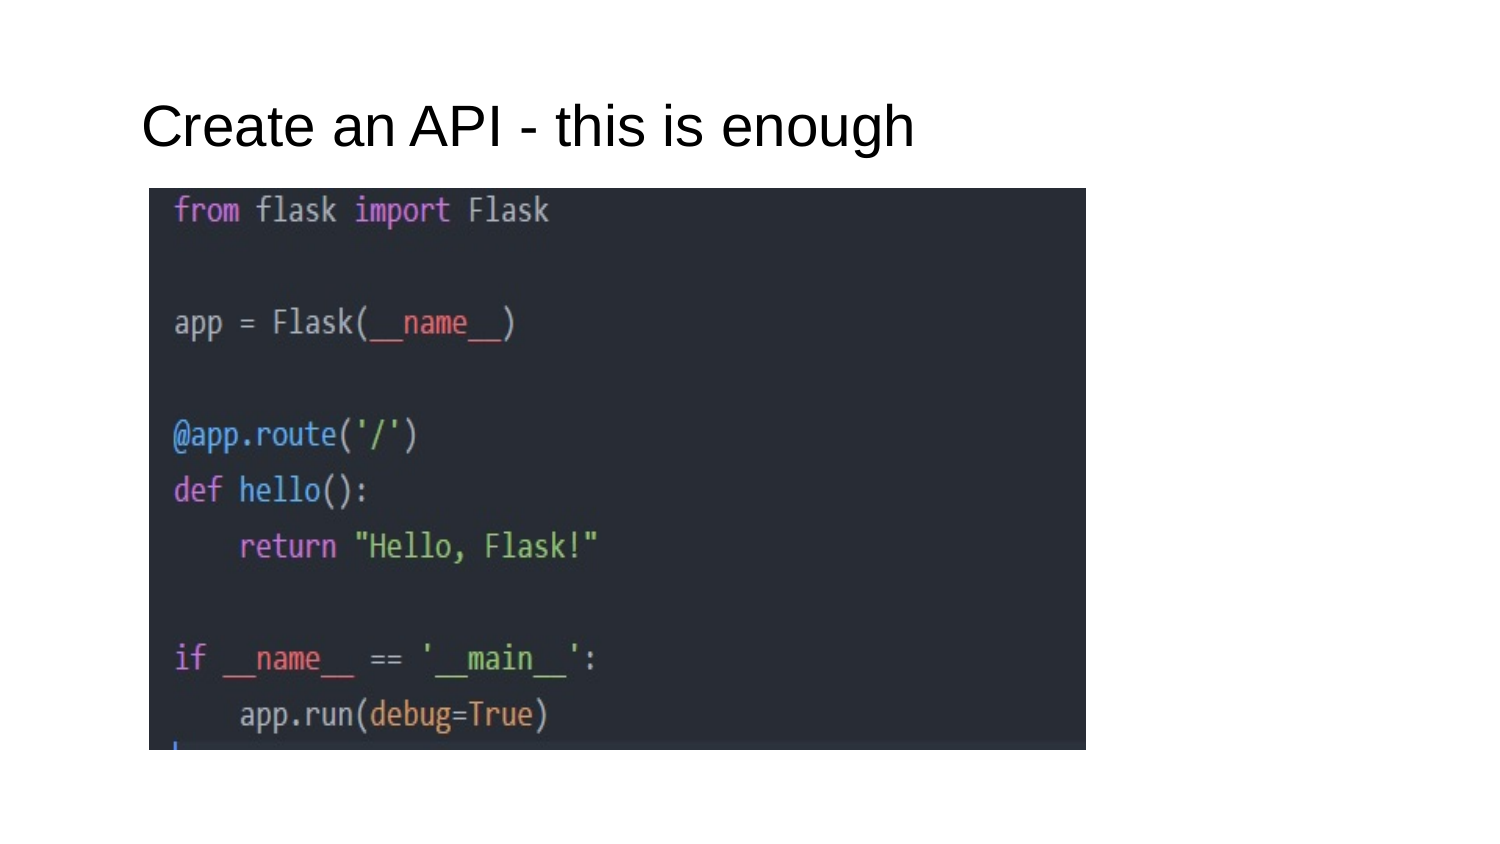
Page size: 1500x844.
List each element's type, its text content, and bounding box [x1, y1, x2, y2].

title Create an API - this is enough [51, 72, 1449, 167]
picture [149, 188, 1086, 750]
